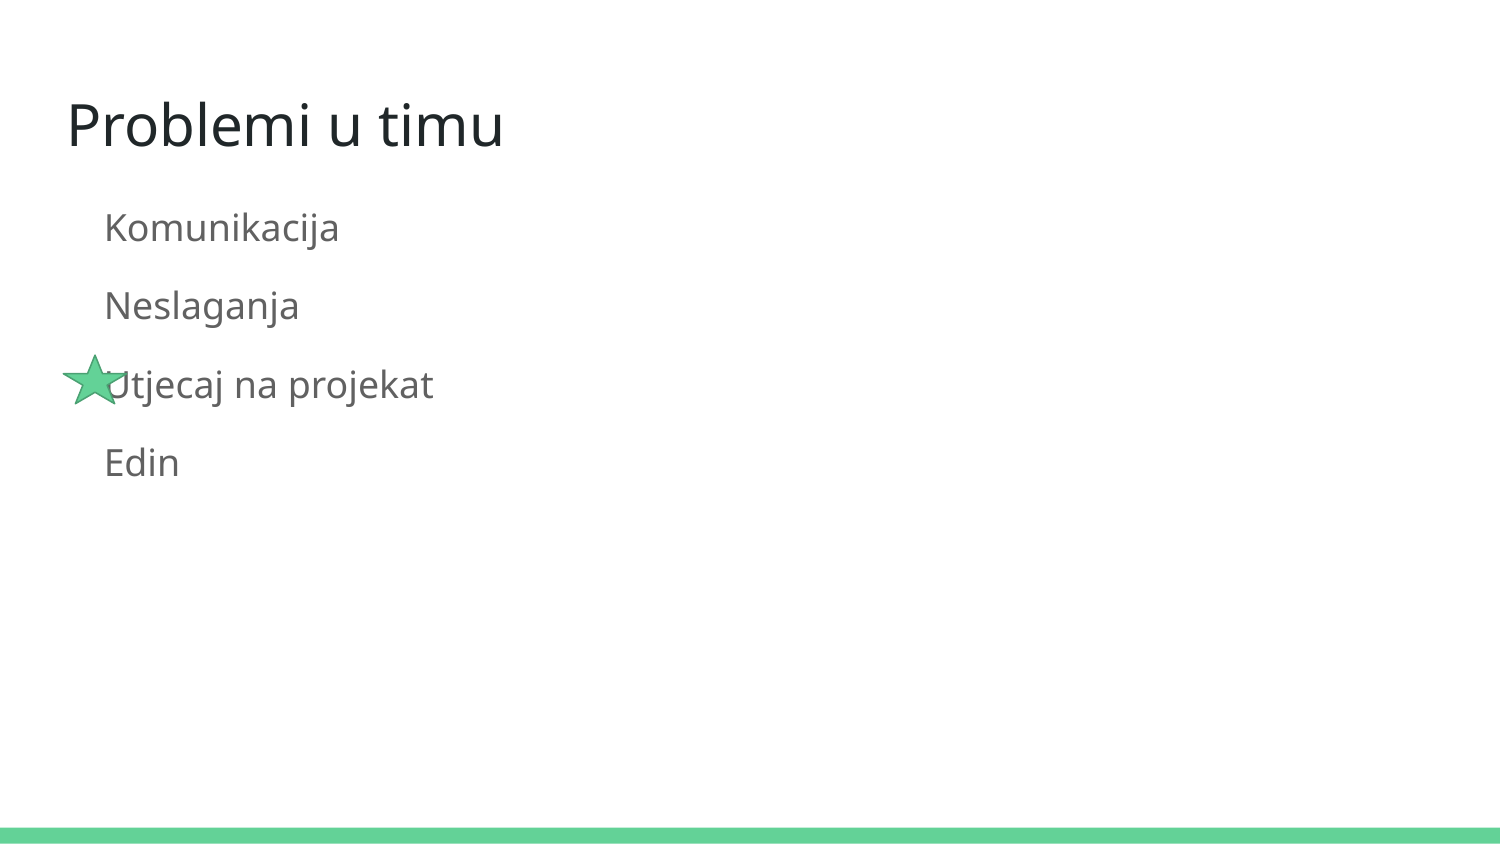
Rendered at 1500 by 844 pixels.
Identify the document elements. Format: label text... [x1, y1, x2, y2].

list Komunikacija Neslaganja Utjecaj na projekat Edin [51, 189, 1449, 750]
text_box [63, 355, 127, 404]
title Problemi u timu [51, 72, 1449, 167]
